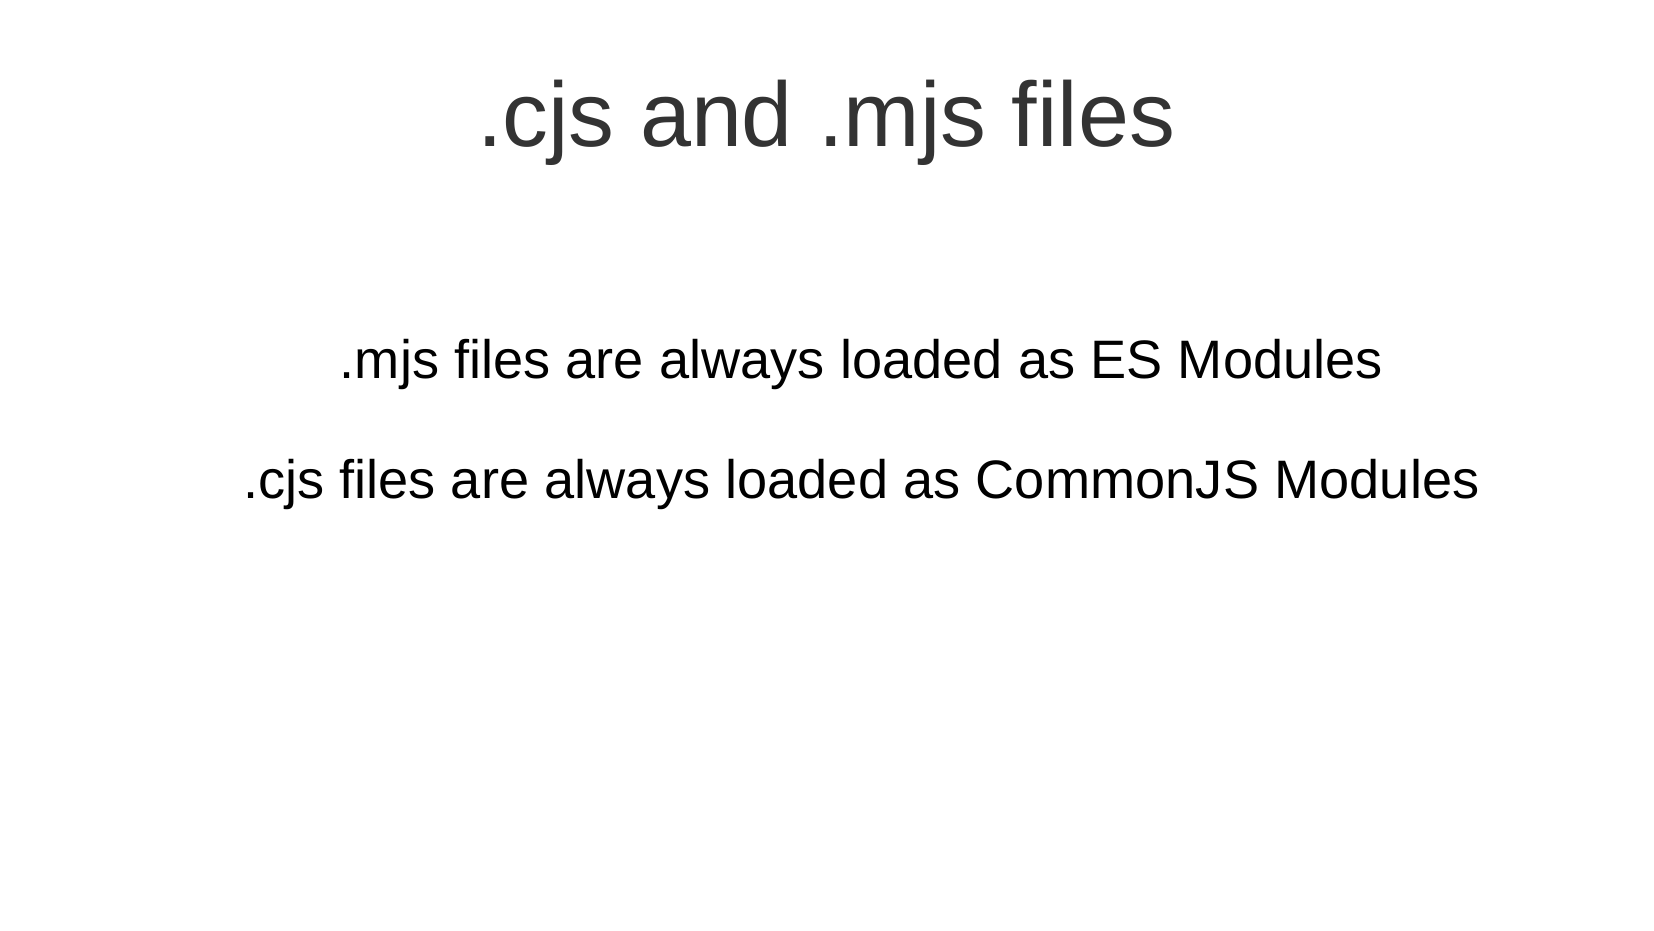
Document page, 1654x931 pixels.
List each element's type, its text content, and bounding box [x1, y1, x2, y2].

list .mjs files are always loaded as ES Modules .cjs files are always loaded as CommonJS Modules [0, 195, 1654, 751]
title .cjs and .mjs files [82, 37, 1571, 193]
